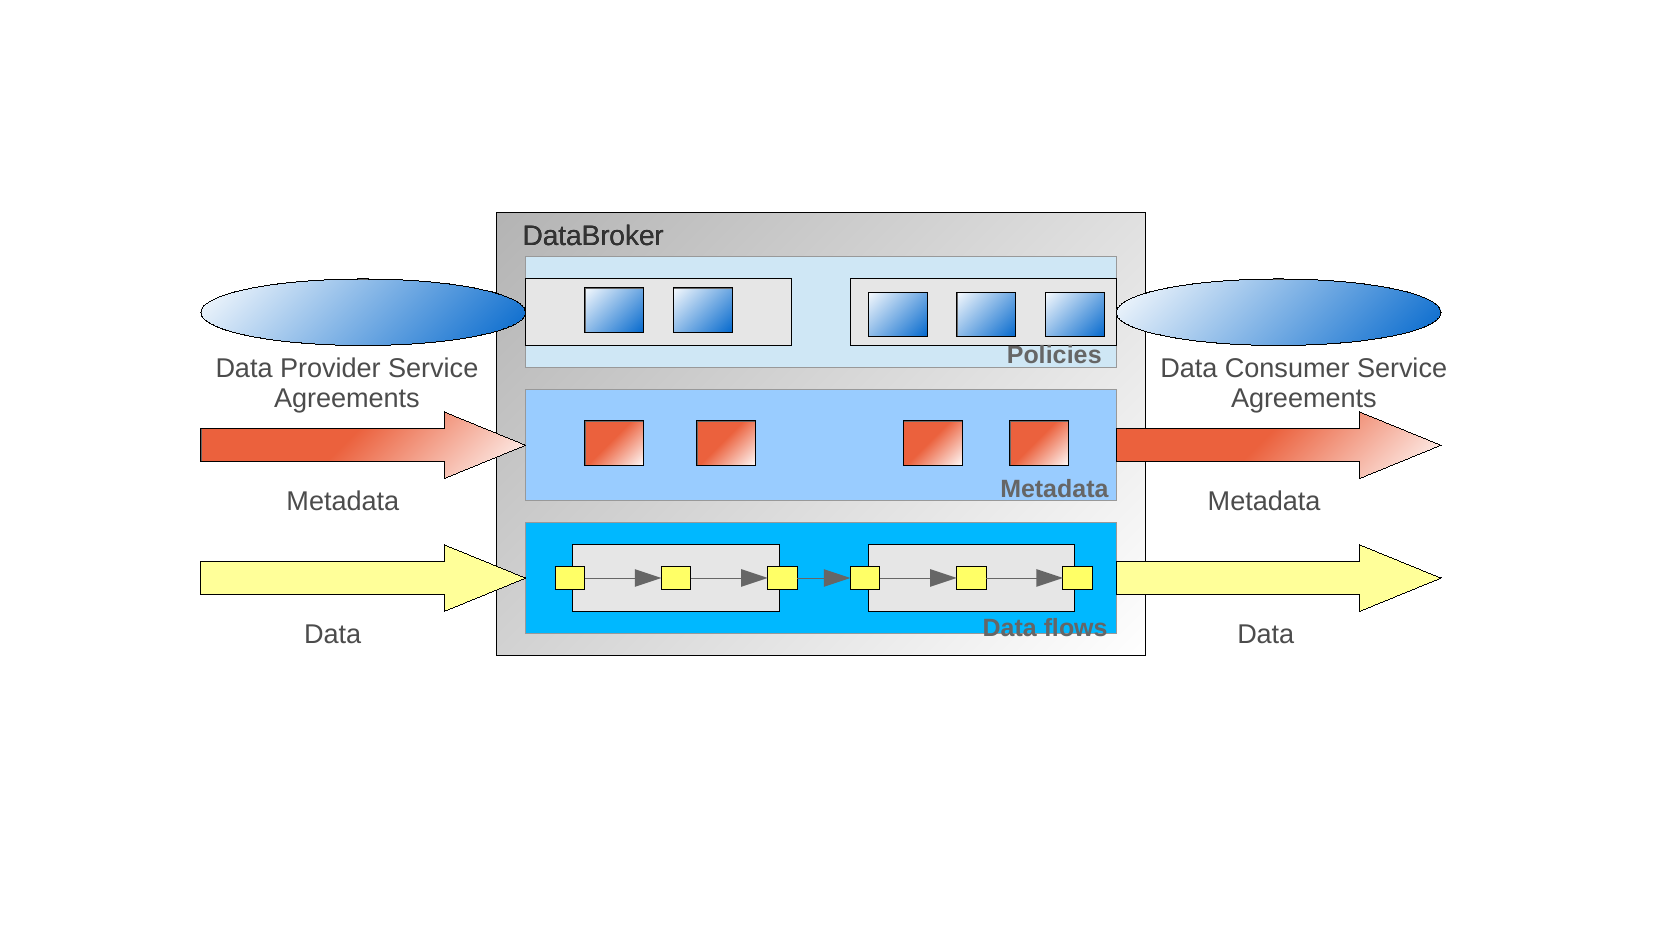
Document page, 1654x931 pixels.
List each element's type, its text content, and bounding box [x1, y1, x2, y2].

text_box Metadata [271, 478, 420, 524]
text_box DataBroker [507, 212, 727, 259]
text_box Data flows [967, 606, 1124, 657]
text_box Metadata [985, 467, 1124, 518]
text_box Data [289, 611, 438, 657]
text_box Data Provider Service Agreements [200, 345, 497, 421]
text_box Data [1222, 611, 1371, 657]
text_box Metadata [1192, 478, 1341, 524]
text_box [200, 212, 1442, 656]
text_box Policies [992, 333, 1117, 384]
text_box Data Consumer Service Agreements [1145, 345, 1471, 425]
